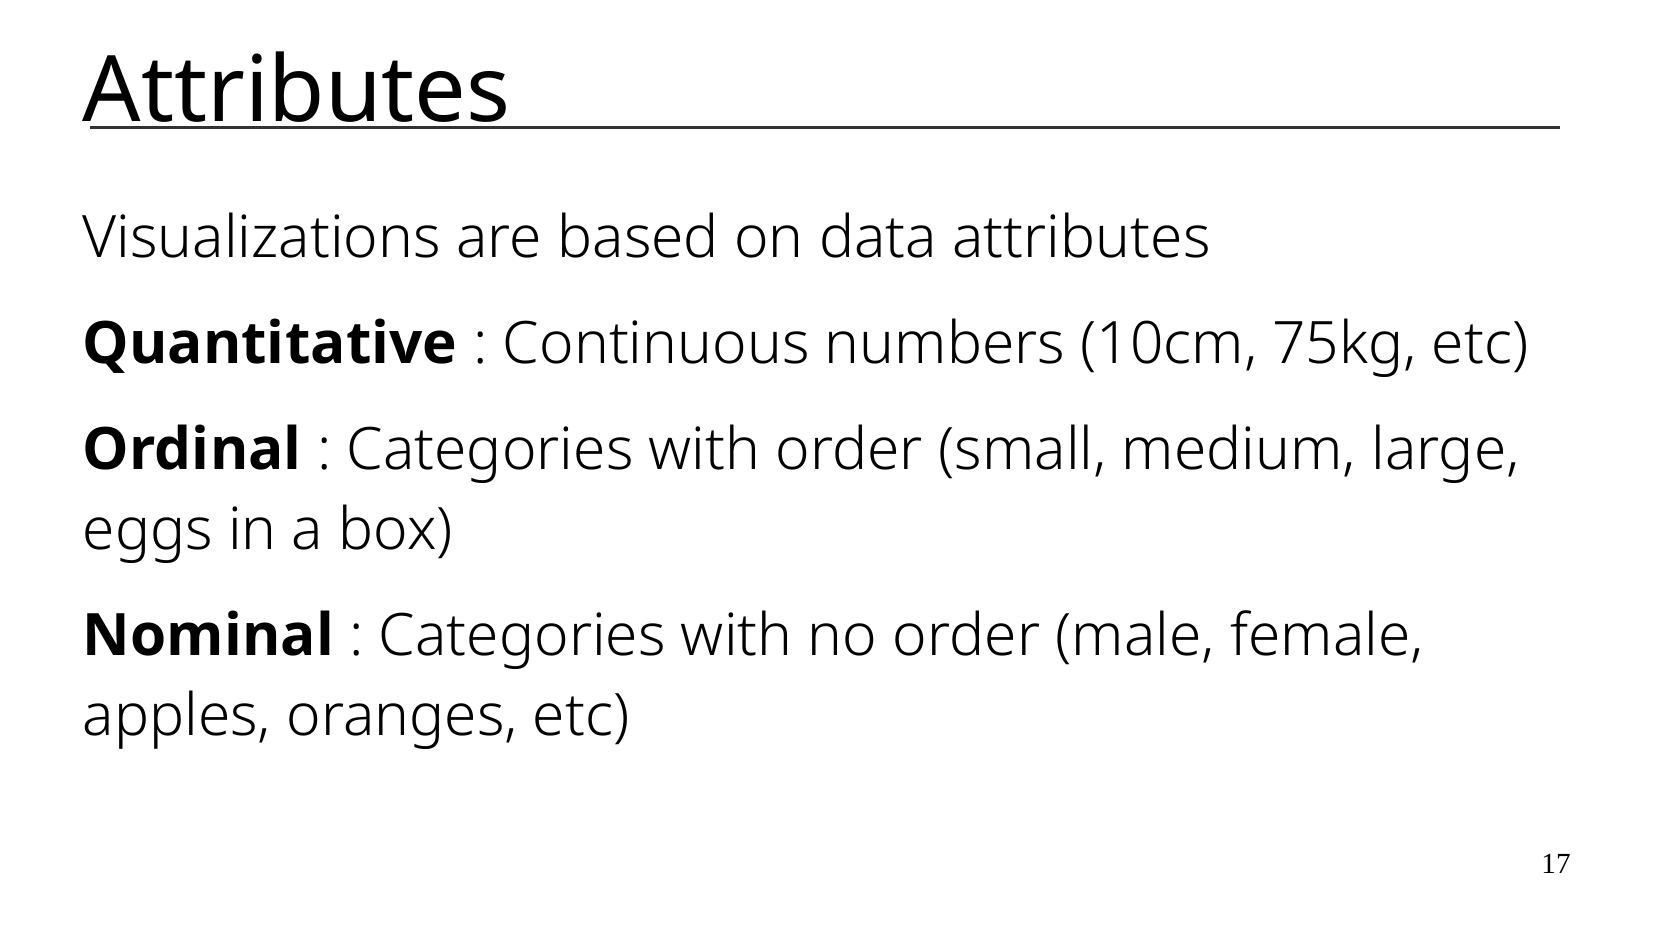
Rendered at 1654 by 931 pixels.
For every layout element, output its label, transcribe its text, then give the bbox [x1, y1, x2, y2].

list Visualizations are based on data attributes Quantitative : Continuous numbers (10cm, 75kg, etc) Ordinal : Categories with order (small, medium, large, eggs in a box) Nominal : Categories with no order (male, female, apples, oranges, etc) [82, 195, 1571, 811]
title Attributes [82, 32, 1571, 140]
